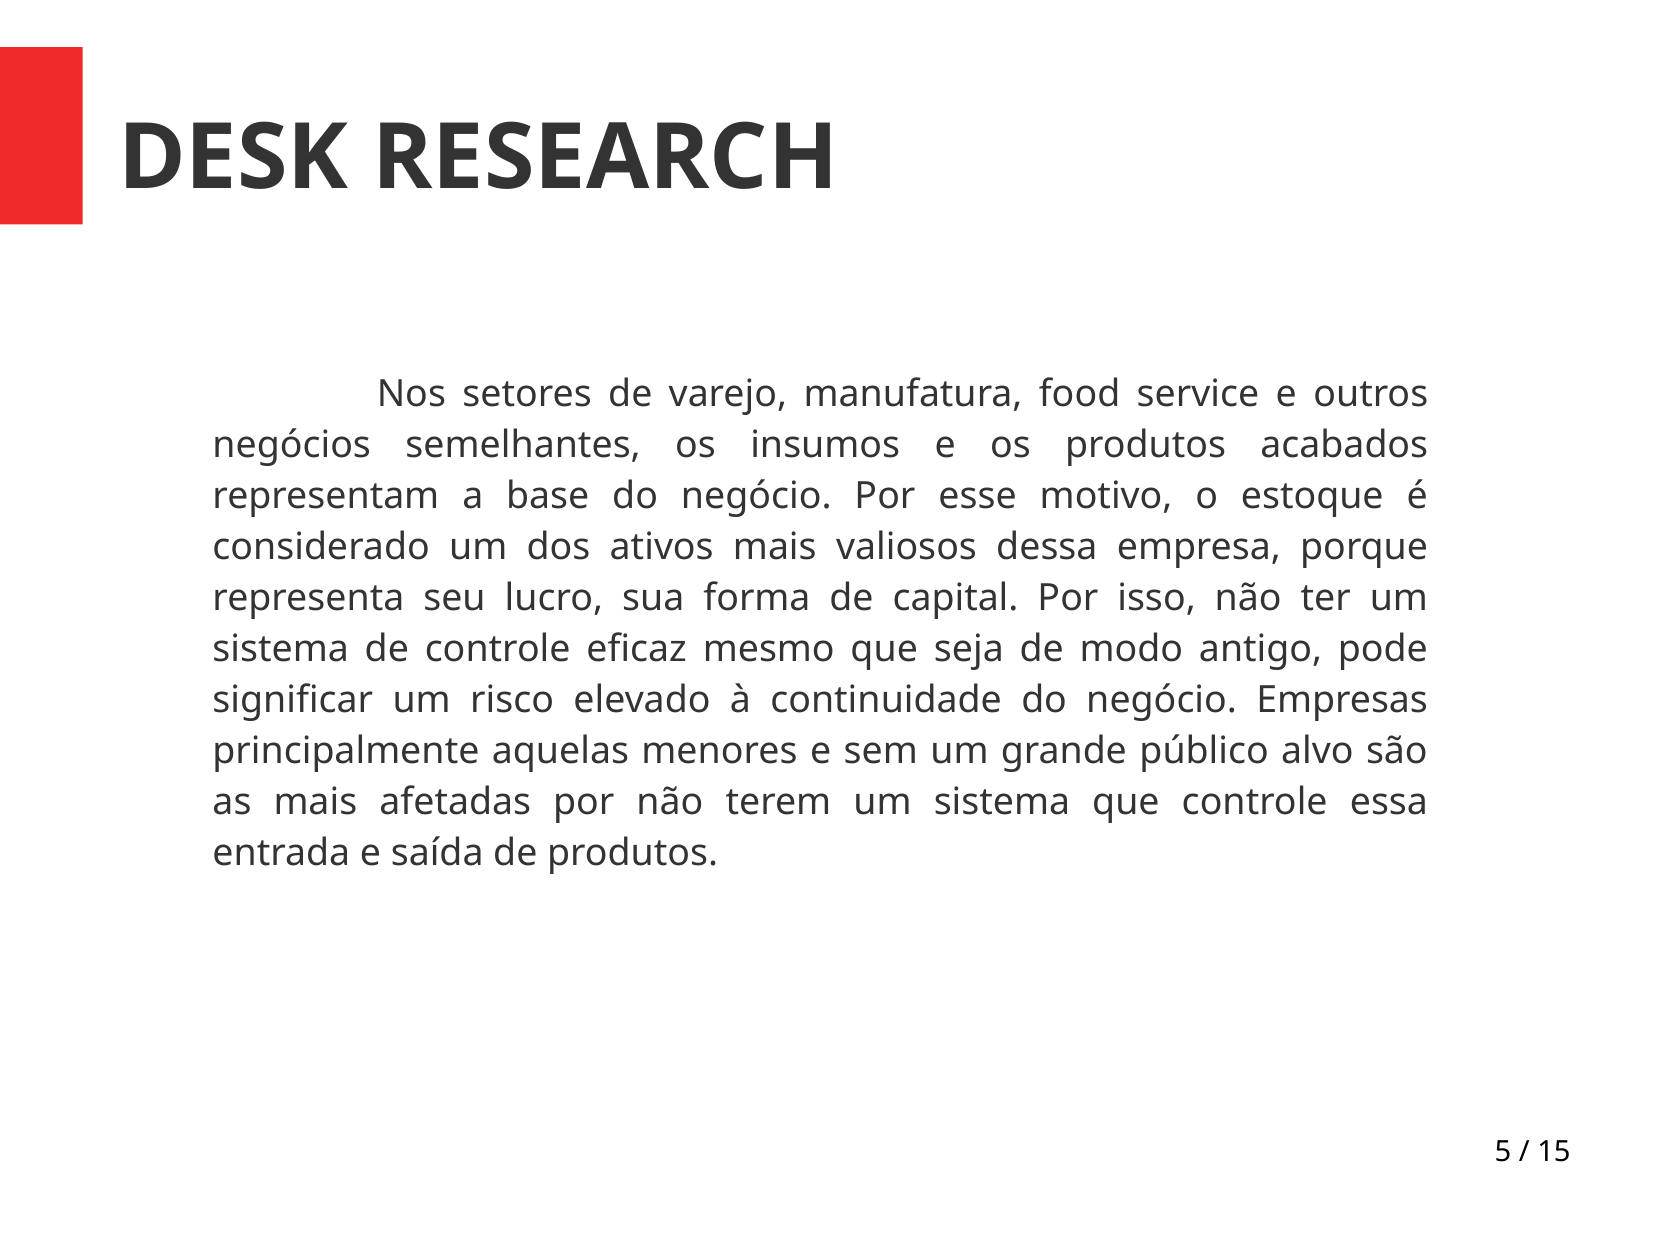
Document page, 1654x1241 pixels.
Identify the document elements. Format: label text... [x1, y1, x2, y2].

list Nos setores de varejo, manufatura, food service e outros negócios semelhantes, os insumos e os produtos acabados representam a base do negócio. Por esse motivo, o estoque é considerado um dos ativos mais valiosos dessa empresa, porque representa seu lucro, sua forma de capital. Por isso, não ter um sistema de controle eficaz mesmo que seja de modo antigo, pode significar um risco elevado à continuidade do negócio. Empresas principalmente aquelas menores e sem um grande público alvo são as mais afetadas por não terem um sistema que controle essa entrada e saída de produtos. [141, 366, 1430, 724]
title DESK RESEARCH [118, 49, 1571, 257]
